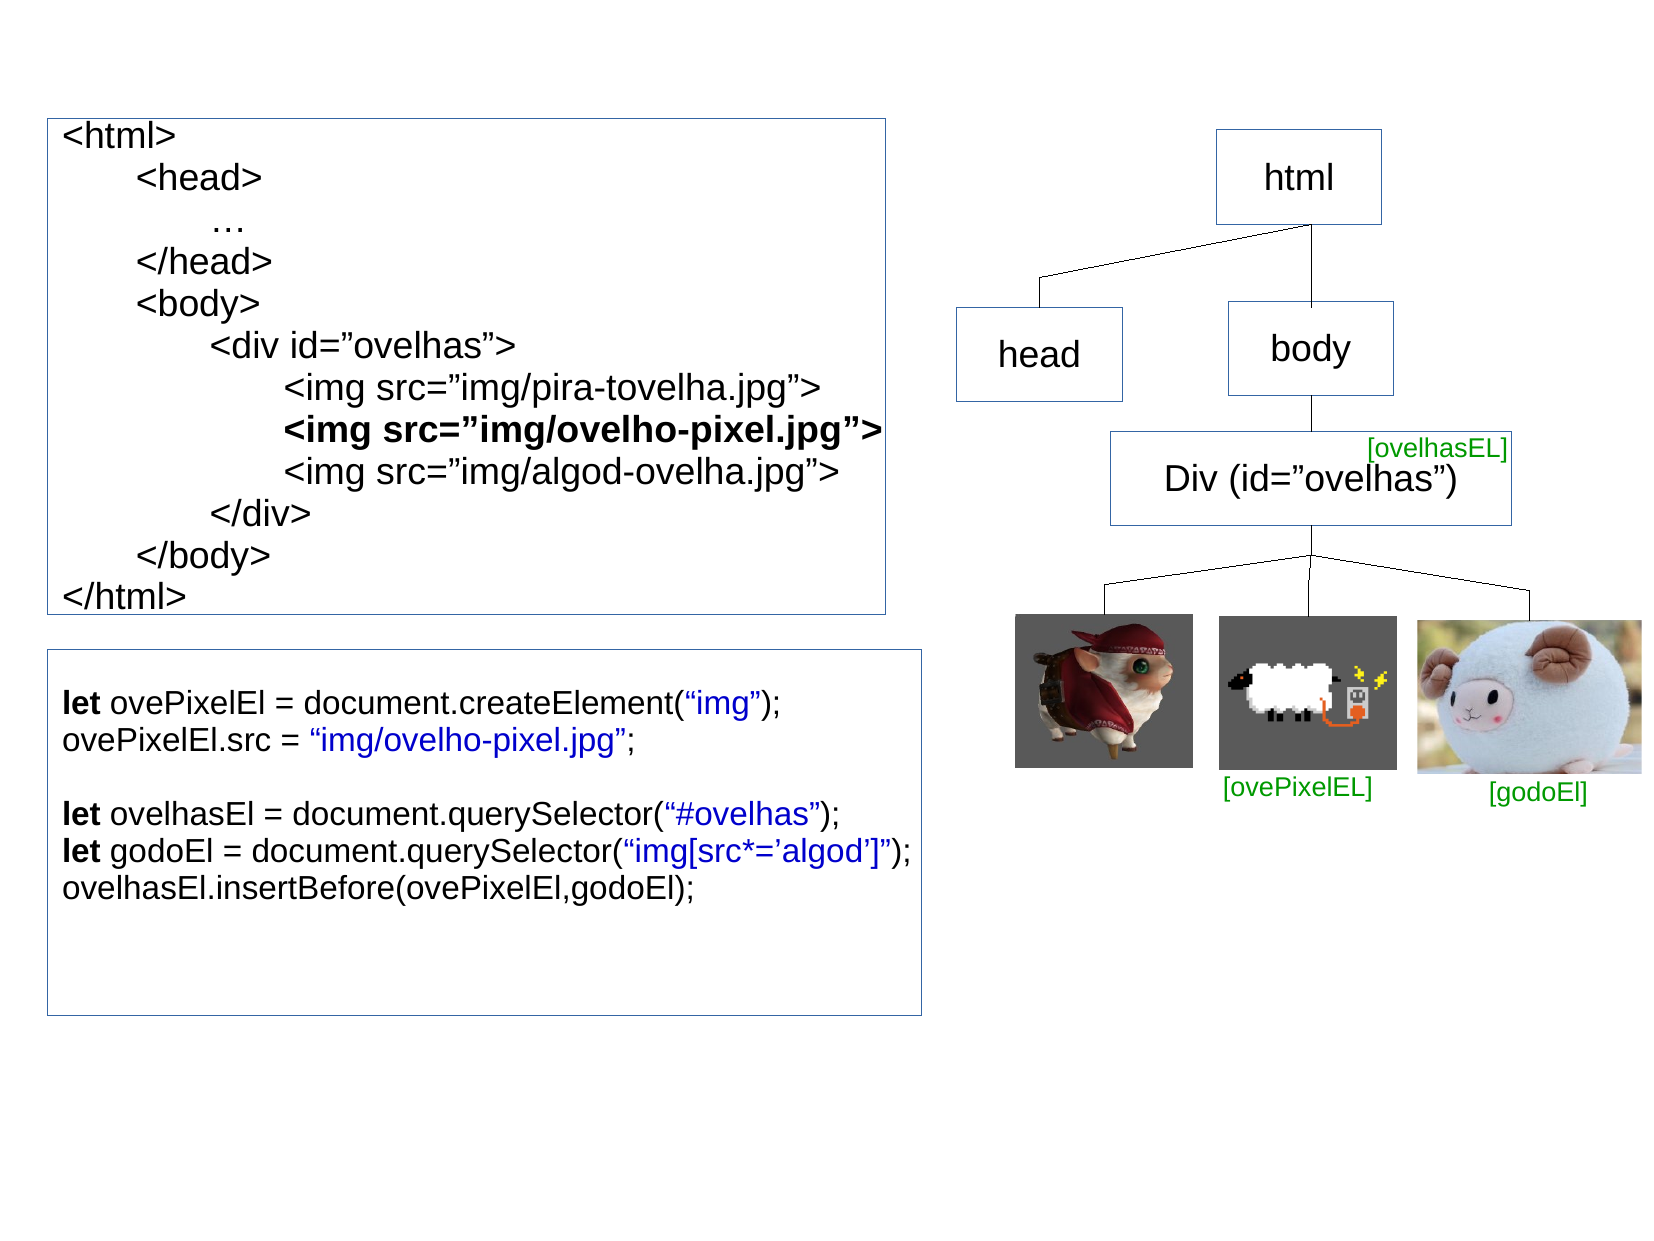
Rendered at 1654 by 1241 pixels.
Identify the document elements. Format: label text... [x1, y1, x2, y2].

text_box let ovePixelEl = document.createElement(“img”); ovePixelEl.src = “img/ovelho-pixel.jpg”; let ovelhasEl = document.querySelector(“#ovelhas”); let godoEl = document.querySelector(“img[src*=’algod’]”); ovelhasEl.insertBefore(ovePixelEl,godoEl); [47, 649, 922, 1016]
text_box head [956, 307, 1123, 402]
text_box [ovelhasEL] [1352, 425, 1524, 471]
text_box [ovePixelEL] [1208, 764, 1388, 810]
picture [1219, 616, 1397, 770]
picture [1015, 614, 1193, 768]
picture [1417, 620, 1642, 774]
text_box Div (id=”ovelhas”) [1110, 431, 1512, 526]
text_box [godoEl] [1473, 769, 1603, 815]
text_box html [1216, 129, 1382, 225]
text_box body [1228, 301, 1394, 396]
text_box <html> <head> … </head> <body> <div id=”ovelhas”> <img src=”img/pira-tovelha.jpg”> <img src=”img/ovelho-pixel.jpg”> <img src=”img/algod-ovelha.jpg”> </div> </body> </html> [47, 118, 886, 615]
